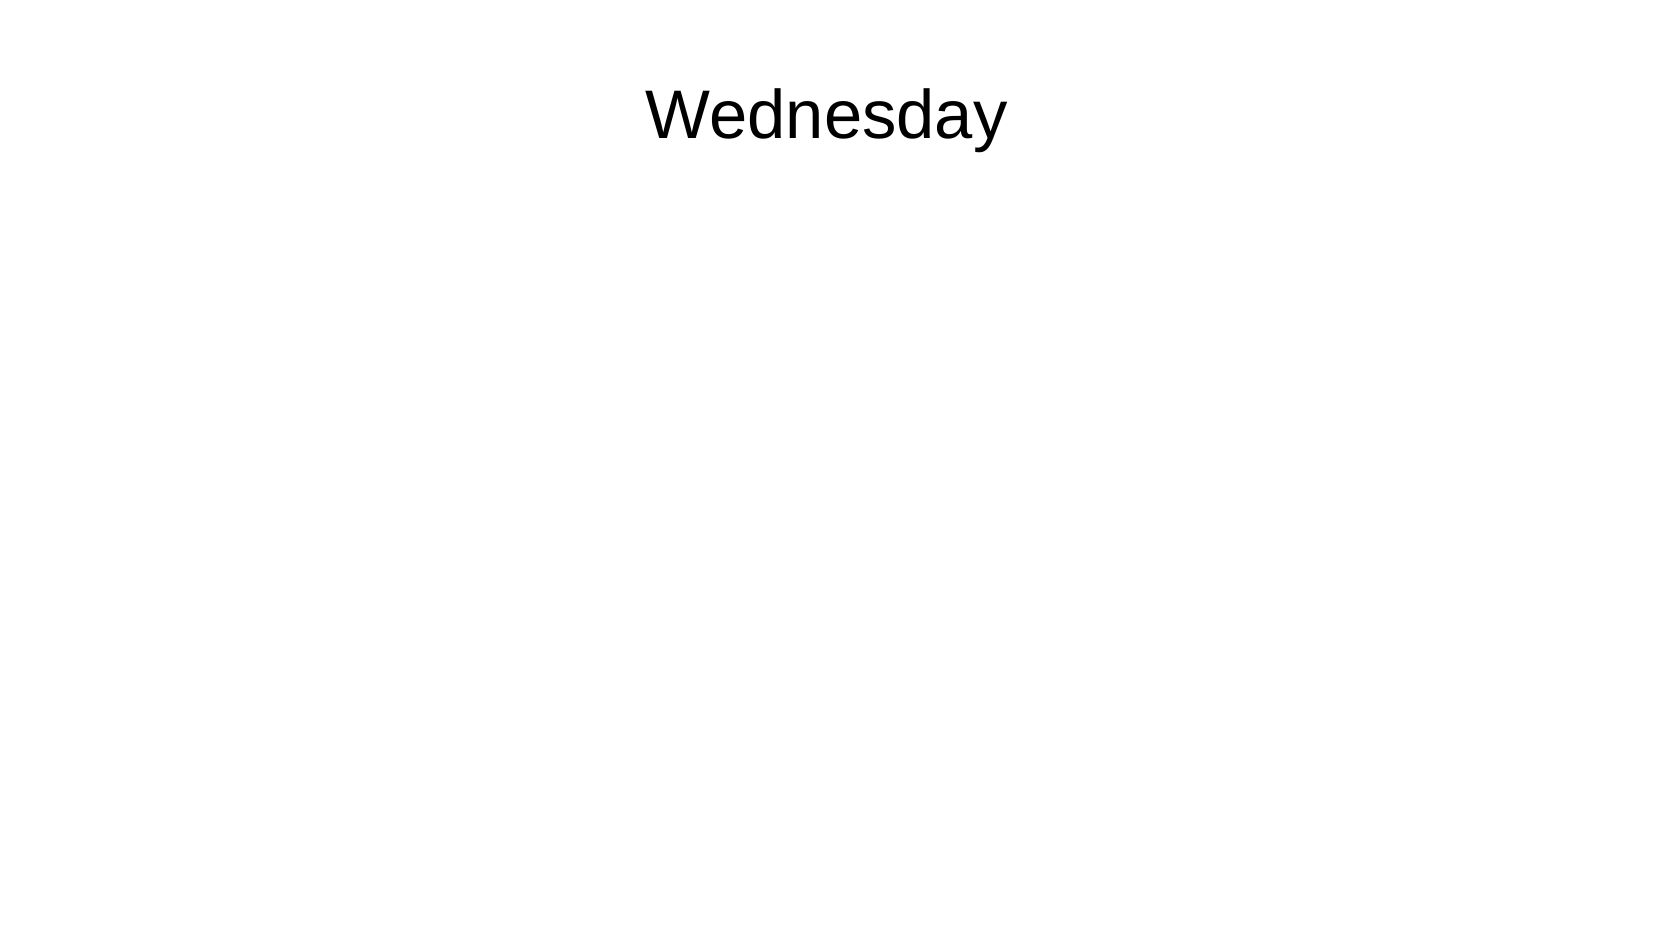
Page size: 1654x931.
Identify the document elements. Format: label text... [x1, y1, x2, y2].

title Wednesday [82, 37, 1571, 193]
